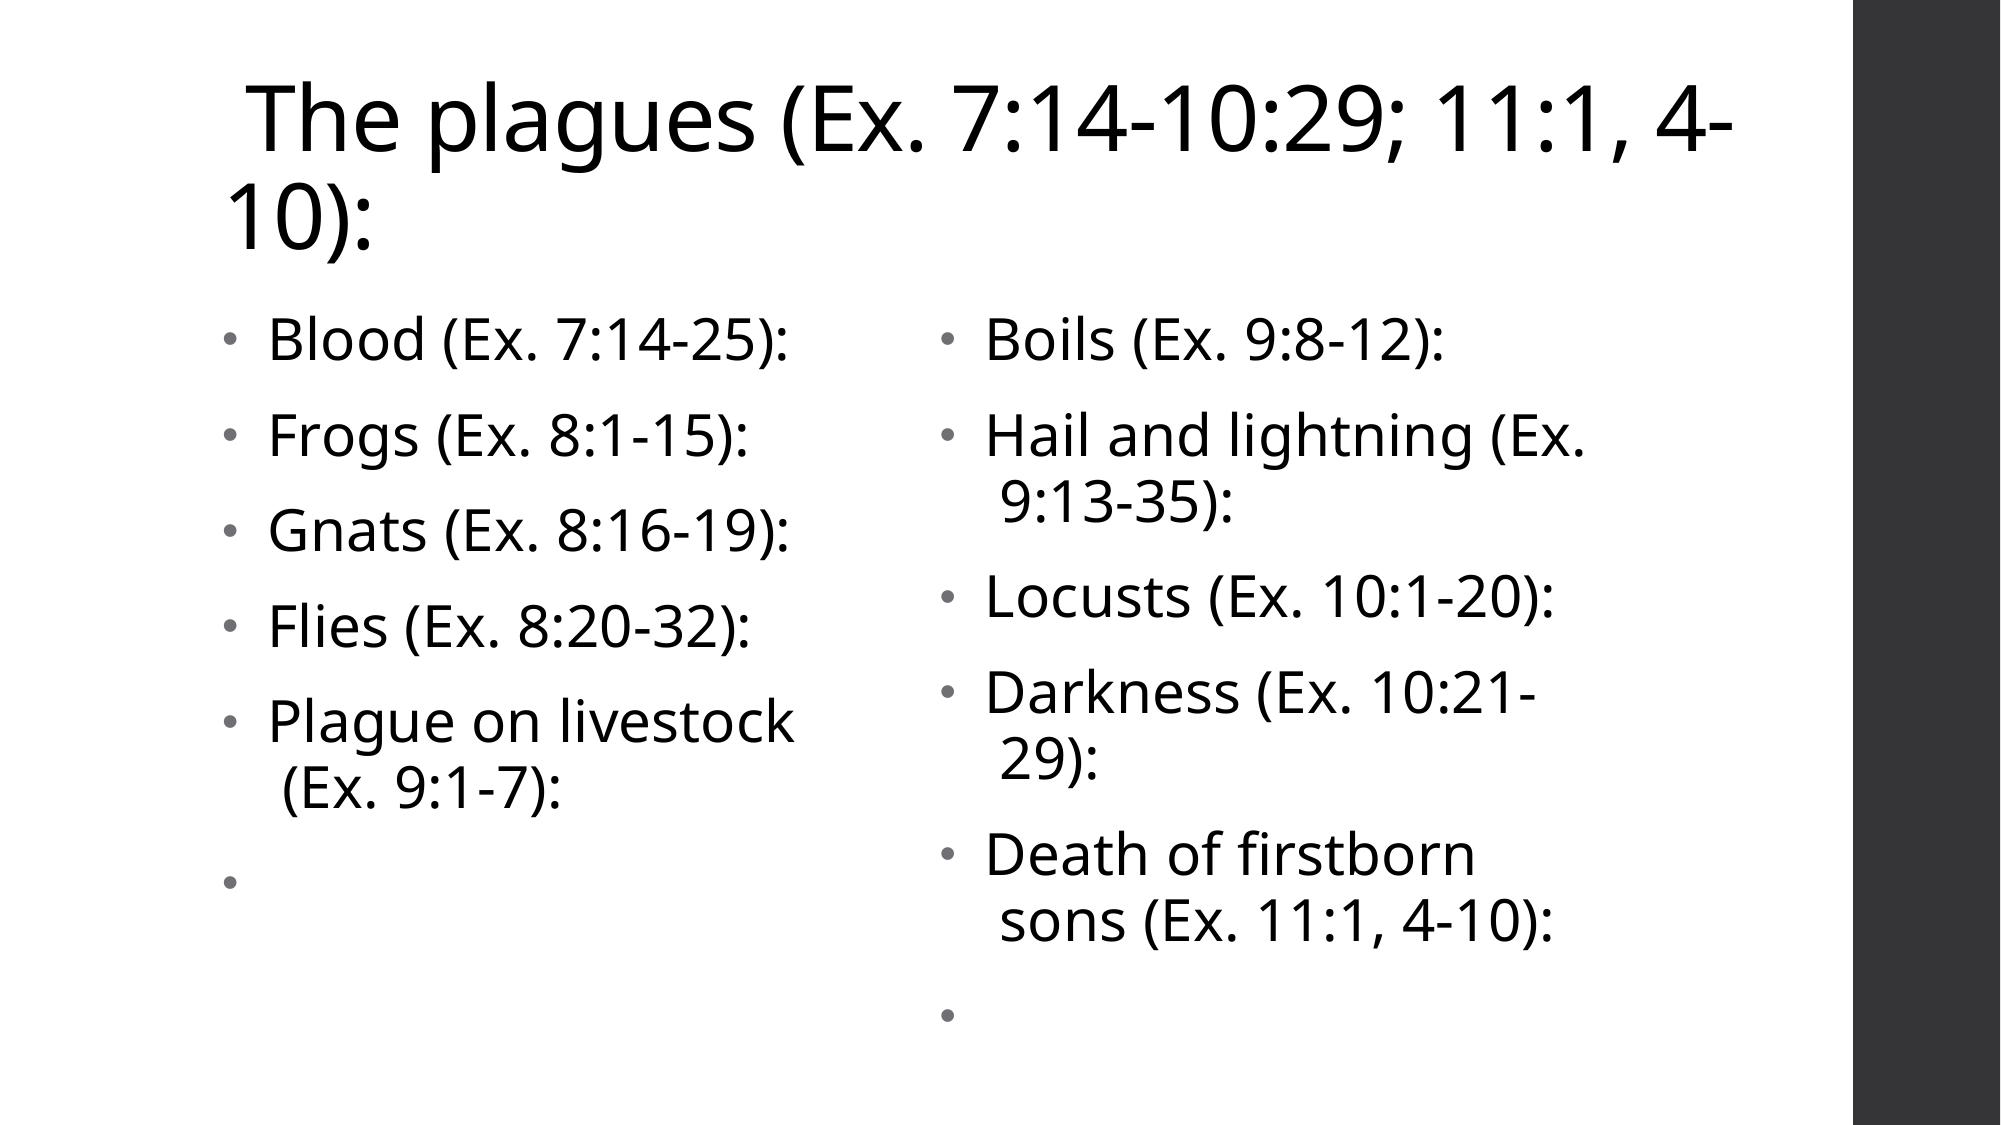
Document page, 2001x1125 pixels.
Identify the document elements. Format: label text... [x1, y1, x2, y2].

list Boils (Ex. 9:8-12): Hail and lightning (Ex. 9:13-35): Locusts (Ex. 10:1-20): Darkness (Ex. 10:21-29): Death of firstborn sons (Ex. 11:1, 4-10): [924, 299, 1617, 1014]
title The plagues (Ex. 7:14-10:29; 11:1, 4-10): [206, 60, 1797, 278]
list Blood (Ex. 7:14-25): Frogs (Ex. 8:1-15): Gnats (Ex. 8:16-19): Flies (Ex. 8:20-32): Plague on livestock (Ex. 9:1-7): [207, 299, 900, 1014]
